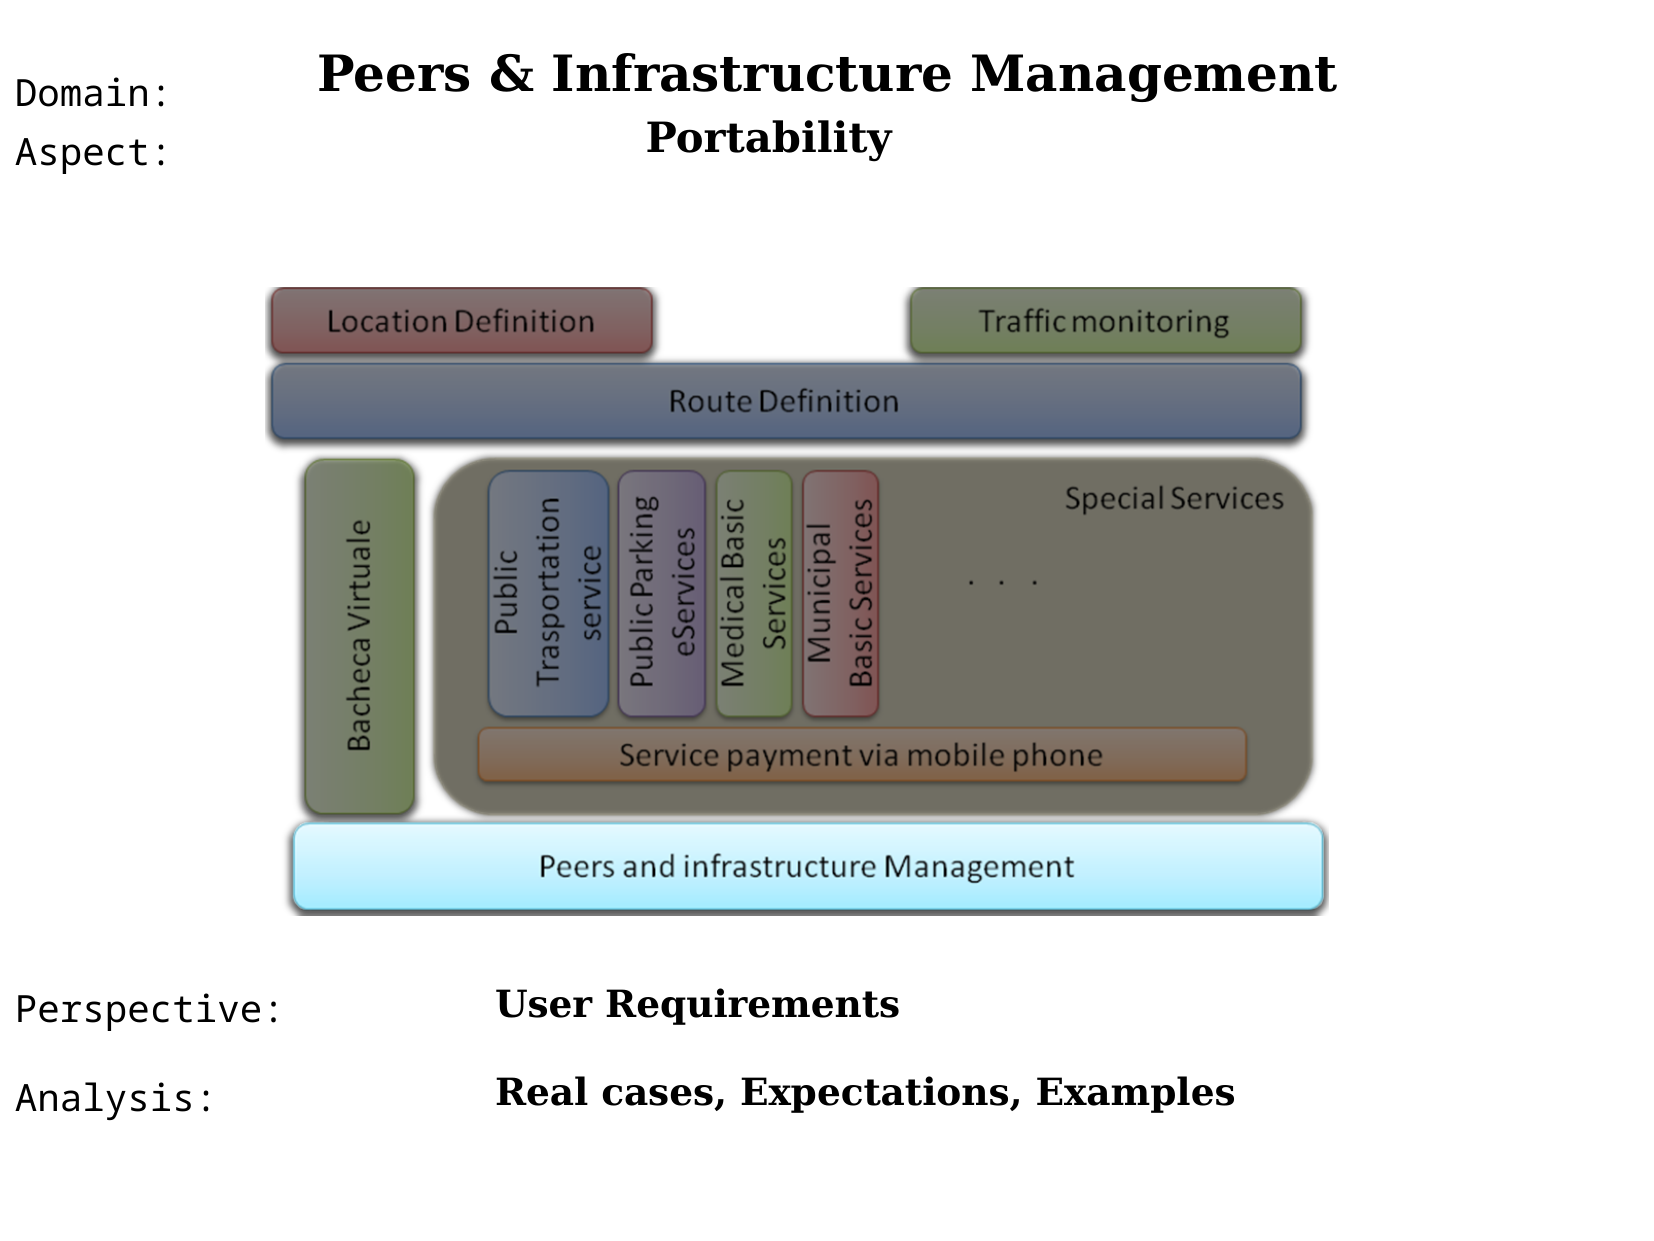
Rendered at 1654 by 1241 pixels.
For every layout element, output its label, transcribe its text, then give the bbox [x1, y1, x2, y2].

text_box Peers & Infrastructure Management [295, 29, 1361, 118]
text_box Aspect: [0, 118, 188, 177]
text_box Analysis: [0, 1063, 233, 1123]
picture [265, 287, 1329, 916]
text_box Portability [623, 98, 915, 178]
text_box Real cases, Expectations, Examples [480, 1062, 1251, 1122]
text_box Perspective: [0, 975, 300, 1034]
text_box User Requirements [480, 974, 916, 1034]
text_box Domain: [0, 59, 188, 118]
